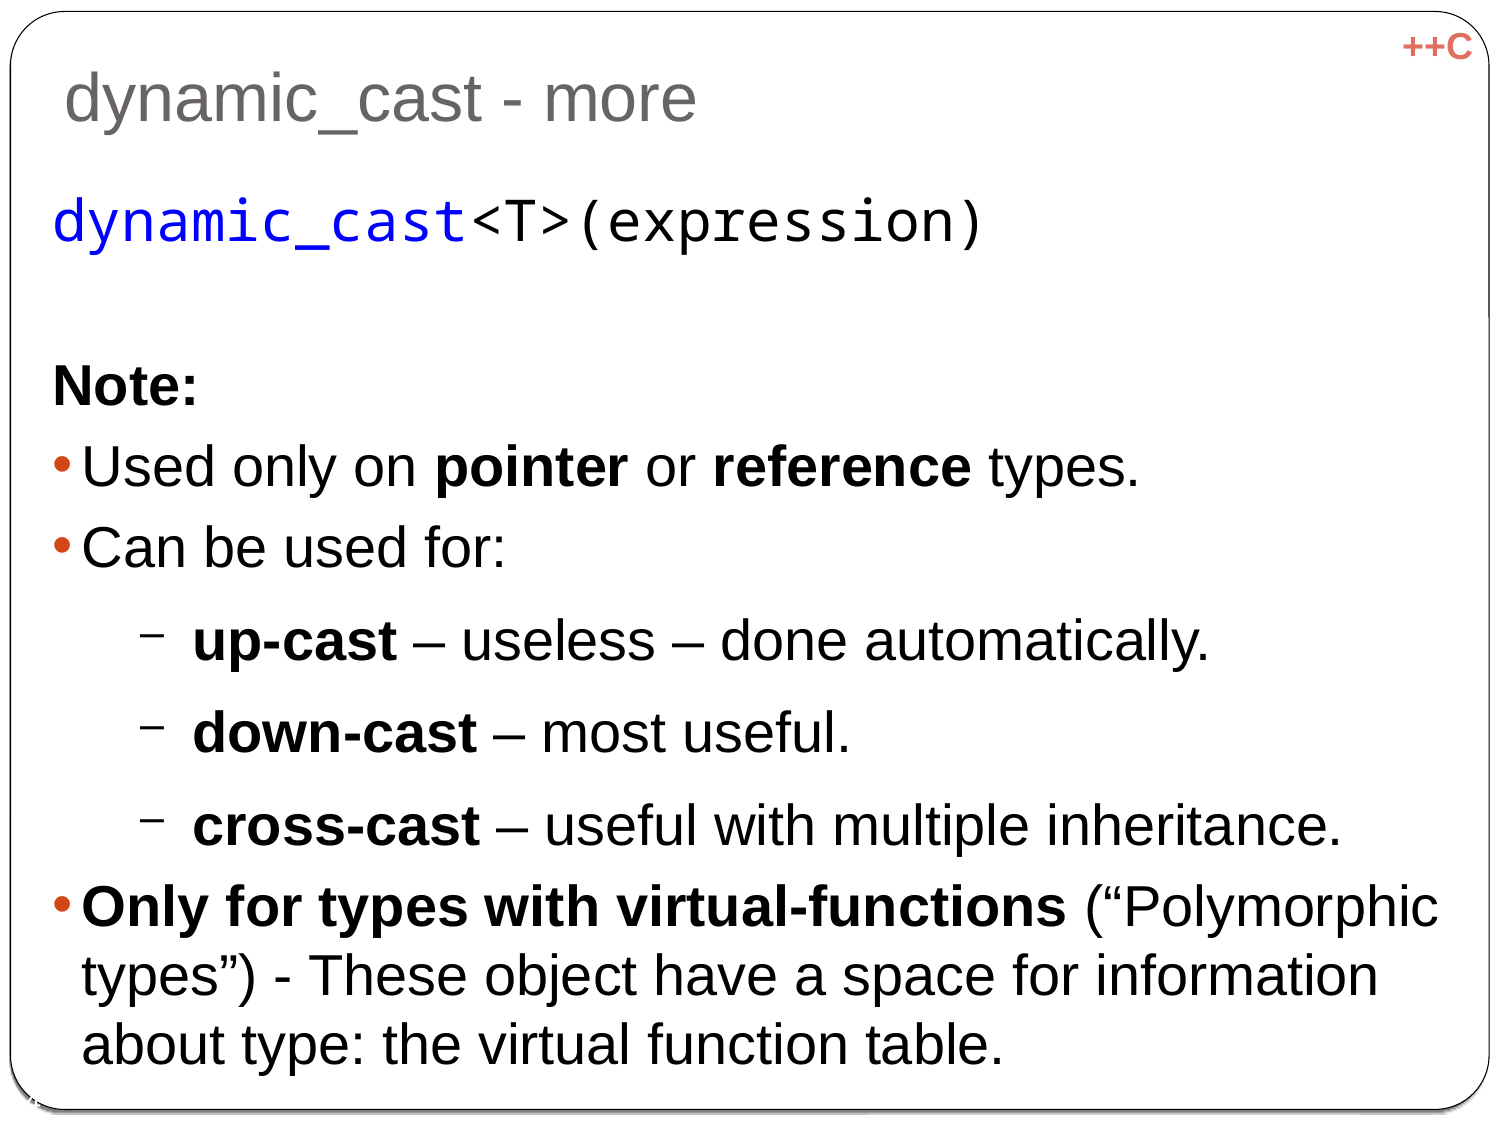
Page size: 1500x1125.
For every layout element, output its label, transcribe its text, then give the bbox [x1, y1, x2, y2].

slide_number <number> [0, 1074, 50, 1125]
title dynamic_cast - more [50, 45, 1450, 150]
list dynamic_cast<T>(expression) Note: Used only on pointer or reference types. Can be used for: up-cast – useless – done automatically. down-cast – most useful. cross-cast – useful with multiple inheritance. Only for types with virtual-functions (“Polymorphic types”) - These object have a space for information about type: the virtual function table. [37, 162, 1463, 1088]
